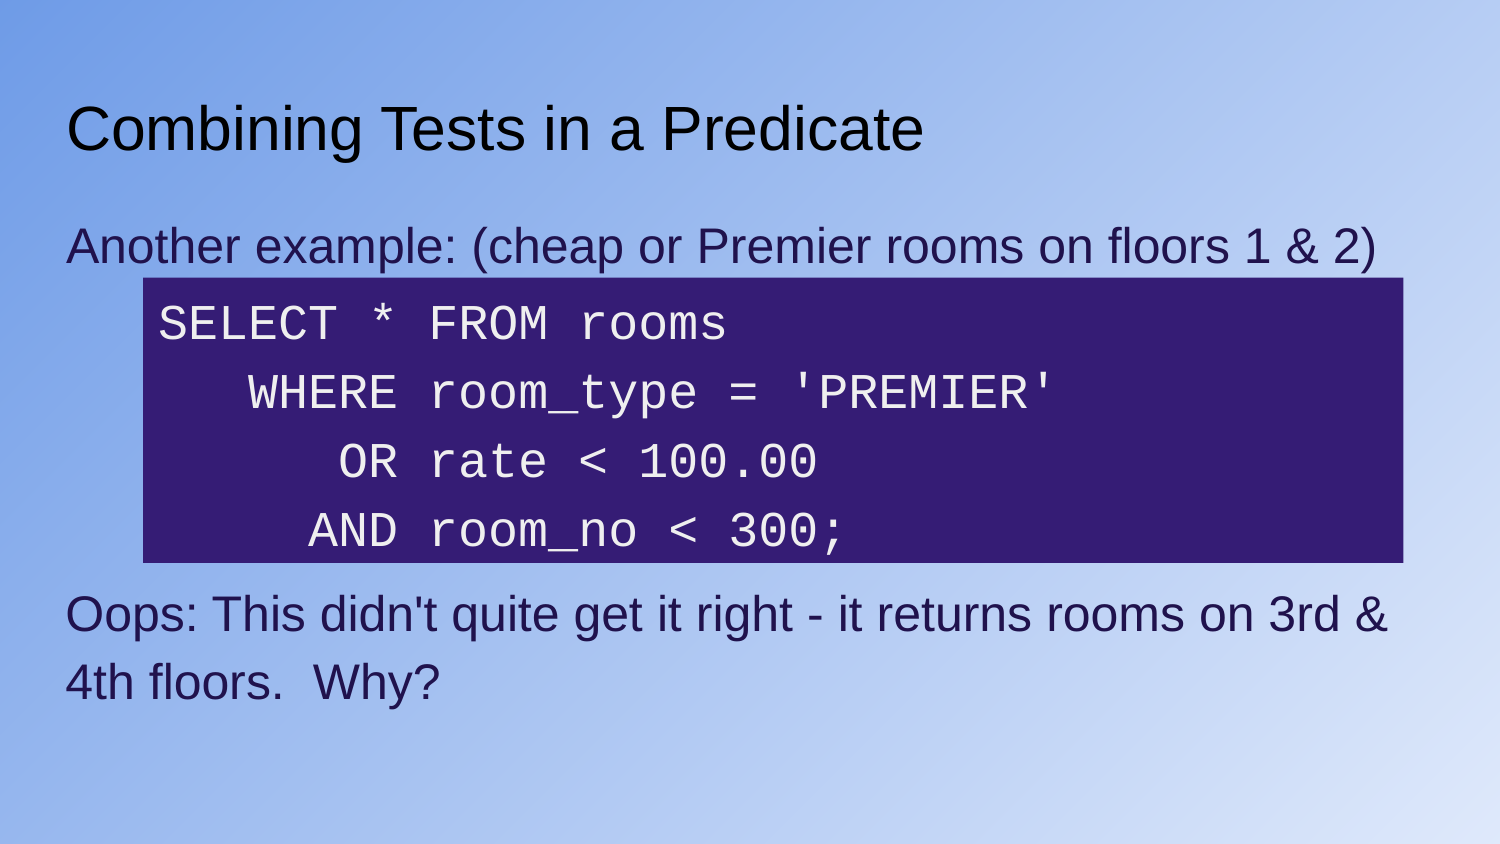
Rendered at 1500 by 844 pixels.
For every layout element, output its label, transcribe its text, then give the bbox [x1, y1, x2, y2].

text_box Oops: This didn't quite get it right - it returns rooms on 3rd & 4th floors. Why? [50, 557, 1449, 744]
list Another example: (cheap or Premier rooms on floors 1 & 2) [51, 189, 1449, 557]
list Another example: (cheap or Premier rooms on floors 1 & 2) [51, 744, 1449, 750]
title Combining Tests in a Predicate [51, 72, 1449, 167]
text_box SELECT * FROM rooms WHERE room_type = 'PREMIER' OR rate < 100.00 AND room_no < 300; [143, 277, 1404, 557]
